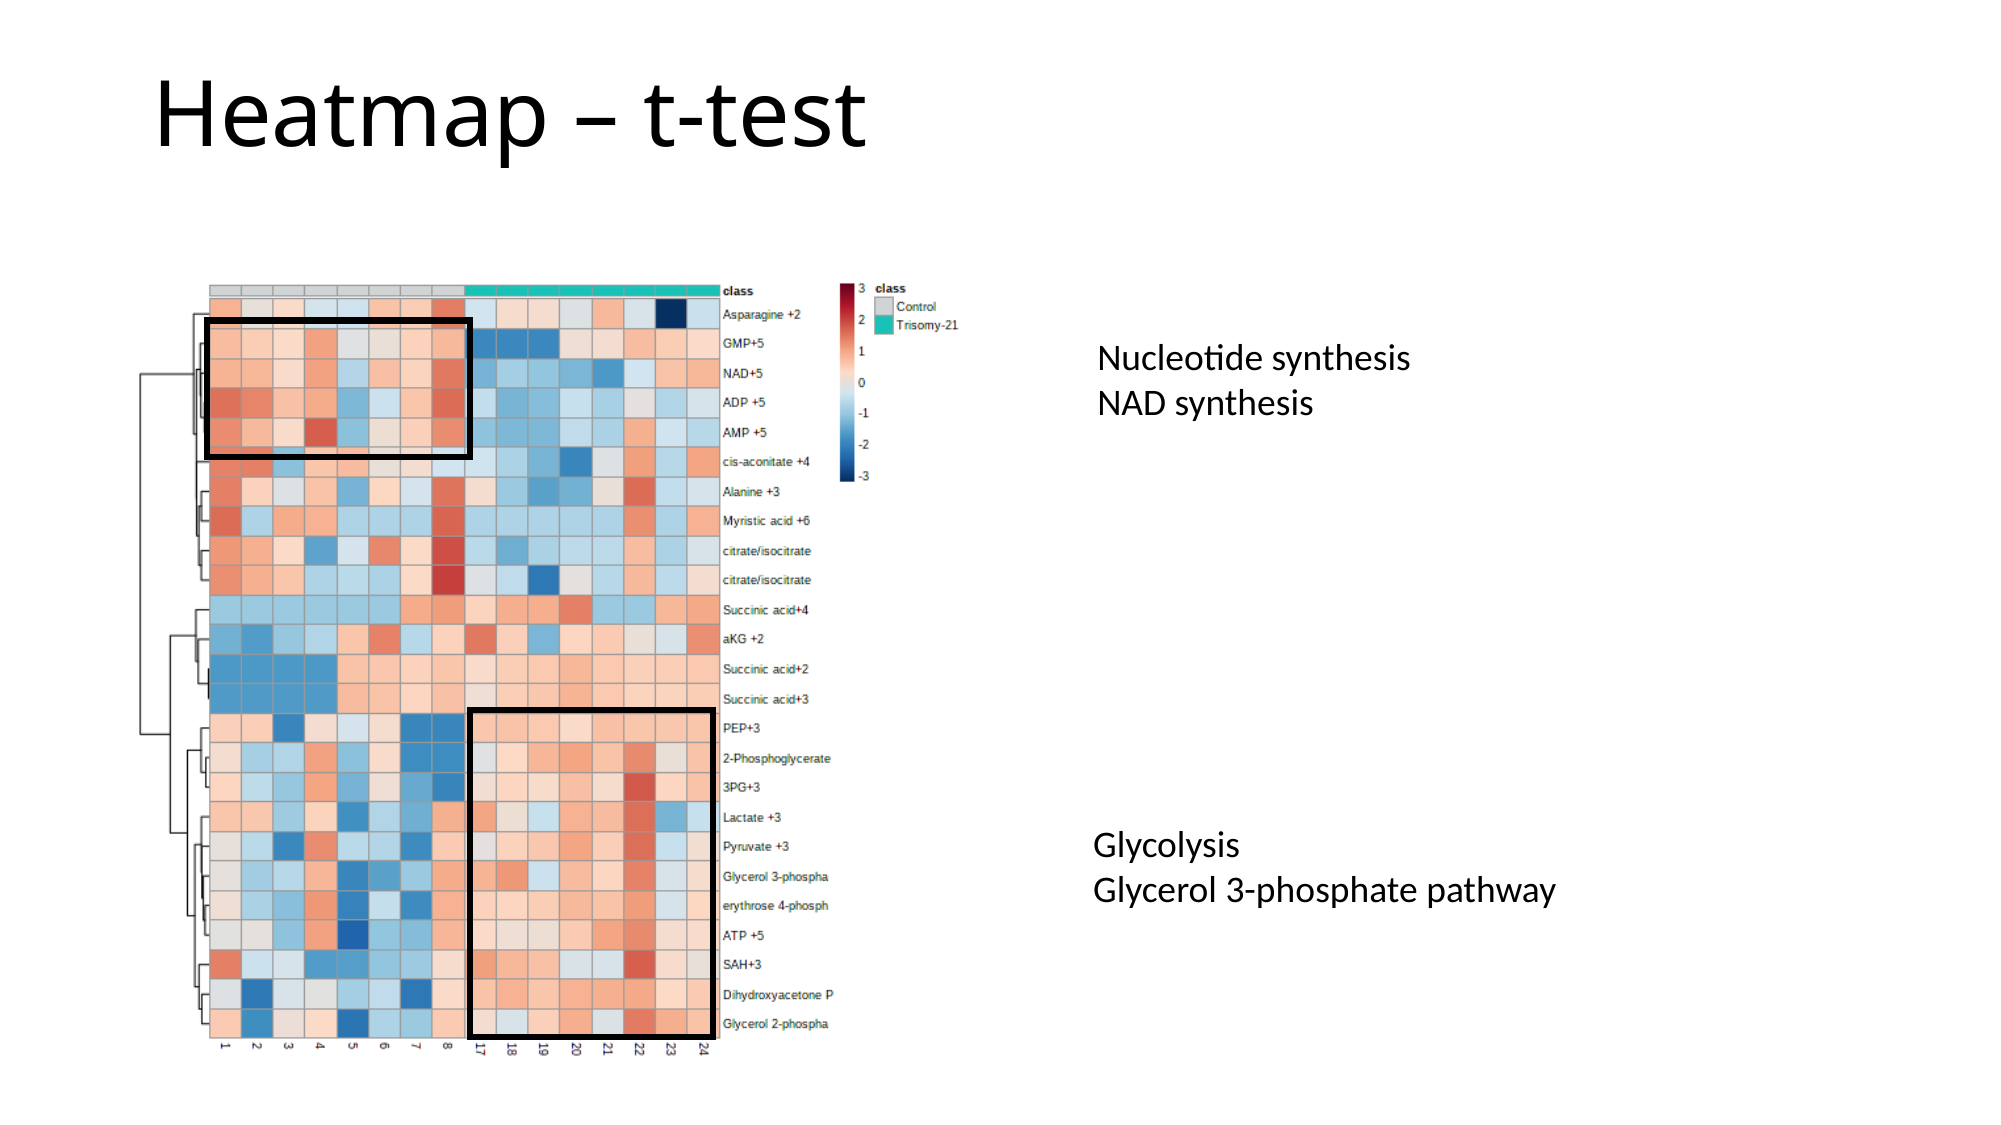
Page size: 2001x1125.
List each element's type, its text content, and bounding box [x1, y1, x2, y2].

text_box Glycolysis Glycerol 3-phosphate pathway [1078, 812, 1572, 918]
title Heatmap – t-test [137, 59, 1863, 278]
picture [137, 277, 965, 1066]
text_box Nucleotide synthesis NAD synthesis [1082, 325, 1427, 431]
